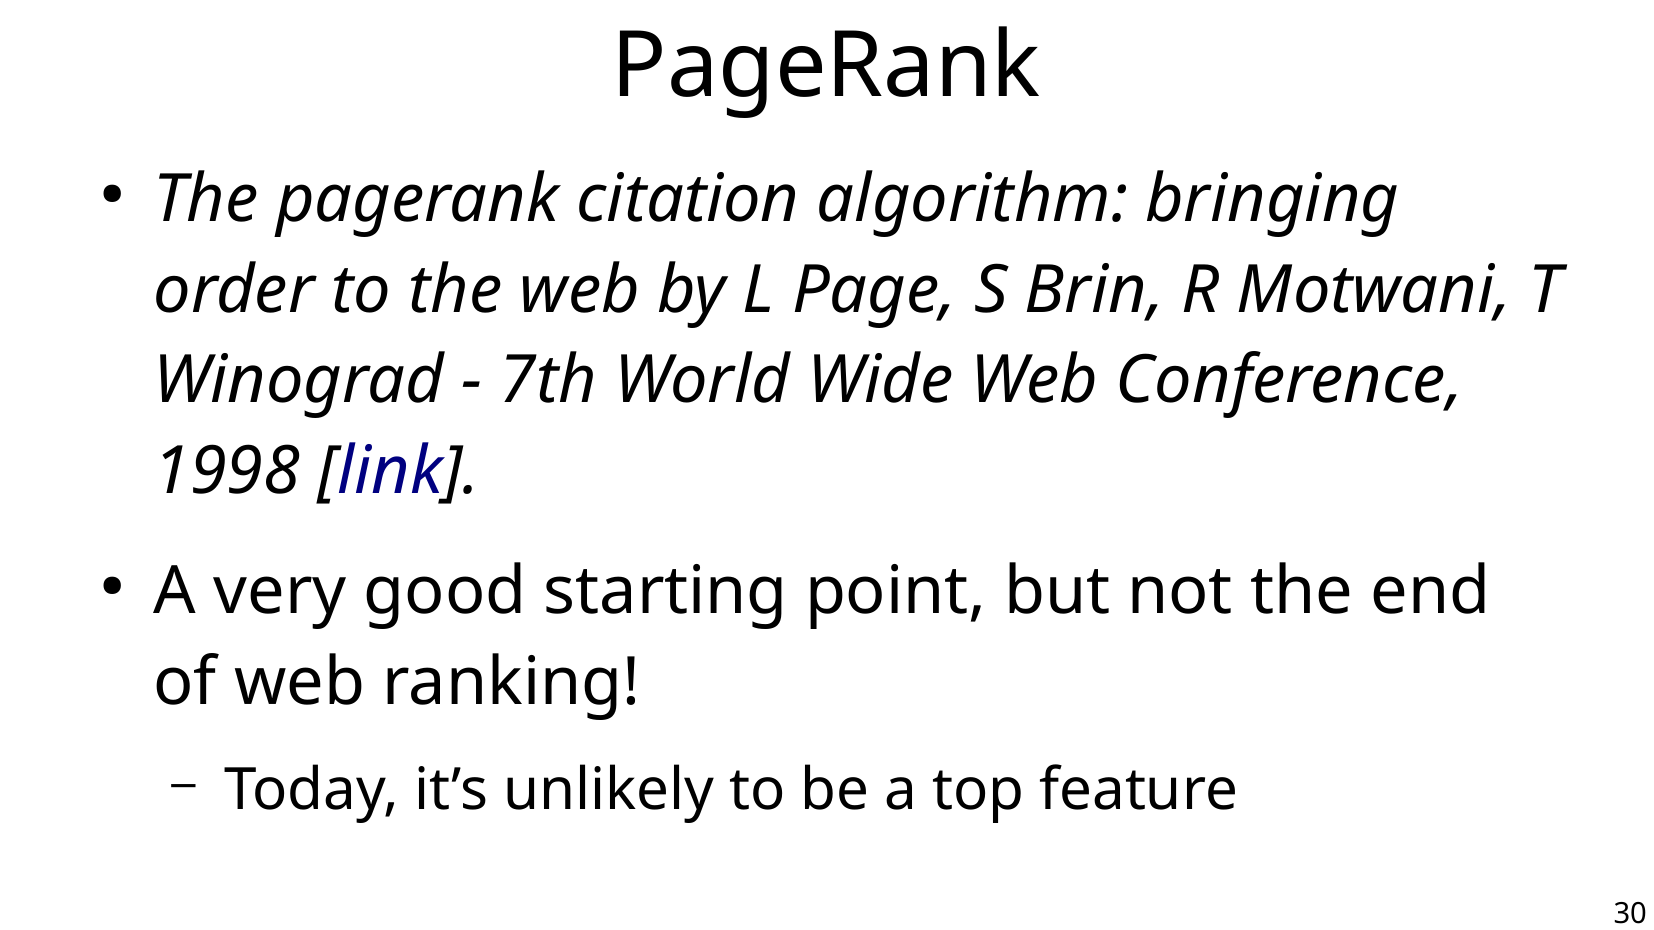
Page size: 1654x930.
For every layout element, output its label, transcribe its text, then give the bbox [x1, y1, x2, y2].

title PageRank [82, 1, 1571, 120]
list The pagerank citation algorithm: bringing order to the web by L Page, S Brin, R Motwani, T Winograd - 7th World Wide Web Conference, 1998 [link]. A very good starting point, but not the end of web ranking! Today, it’s unlikely to be a top feature [82, 150, 1571, 904]
